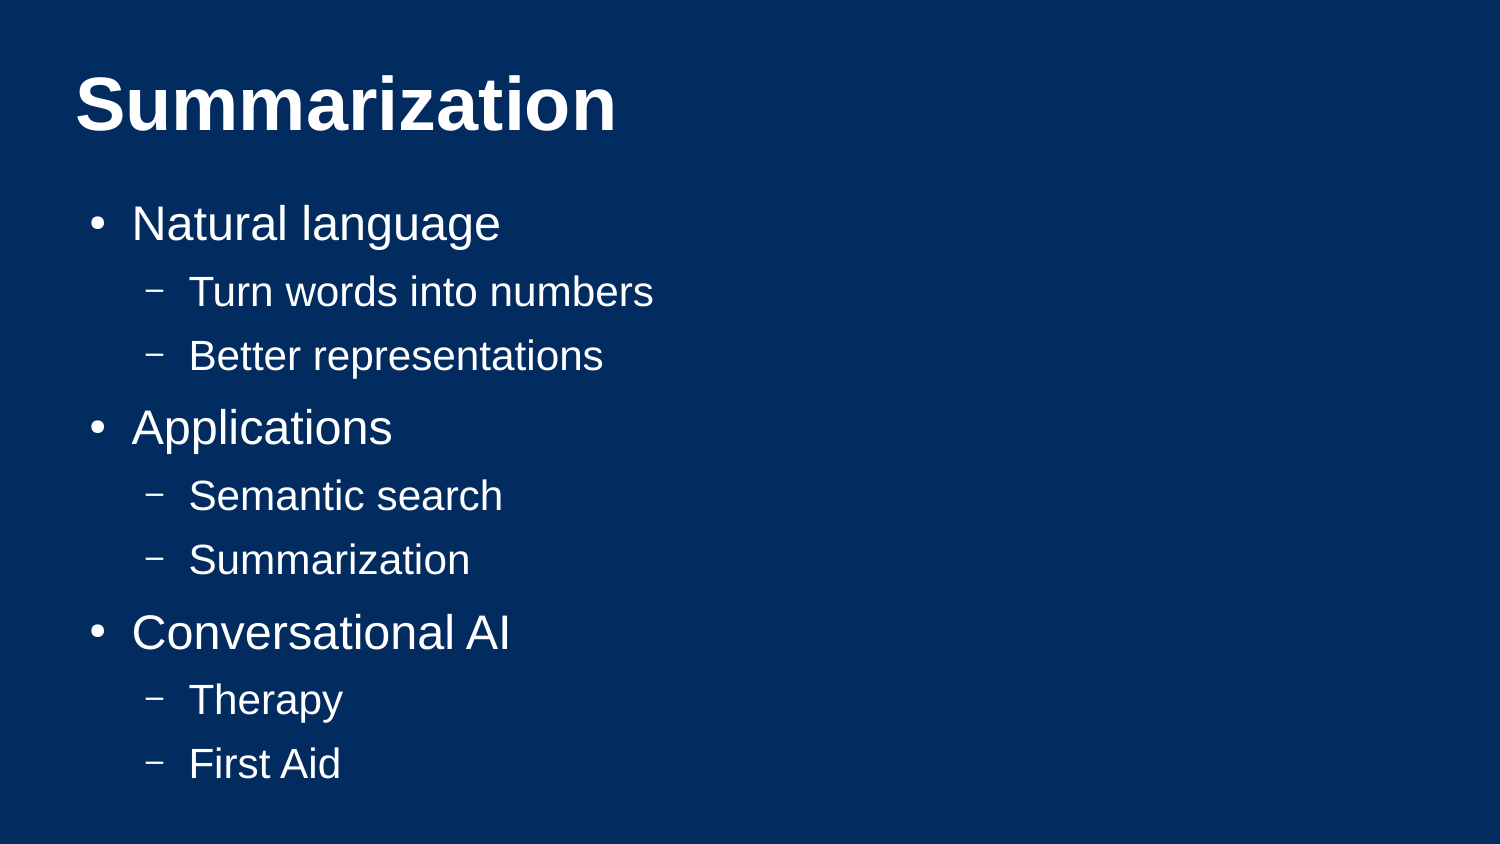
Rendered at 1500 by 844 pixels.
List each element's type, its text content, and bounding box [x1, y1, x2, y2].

list Natural language Turn words into numbers Better representations Applications Semantic search Summarization Conversational AI Therapy First Aid [75, 196, 1426, 796]
title Summarization [74, 33, 1425, 175]
